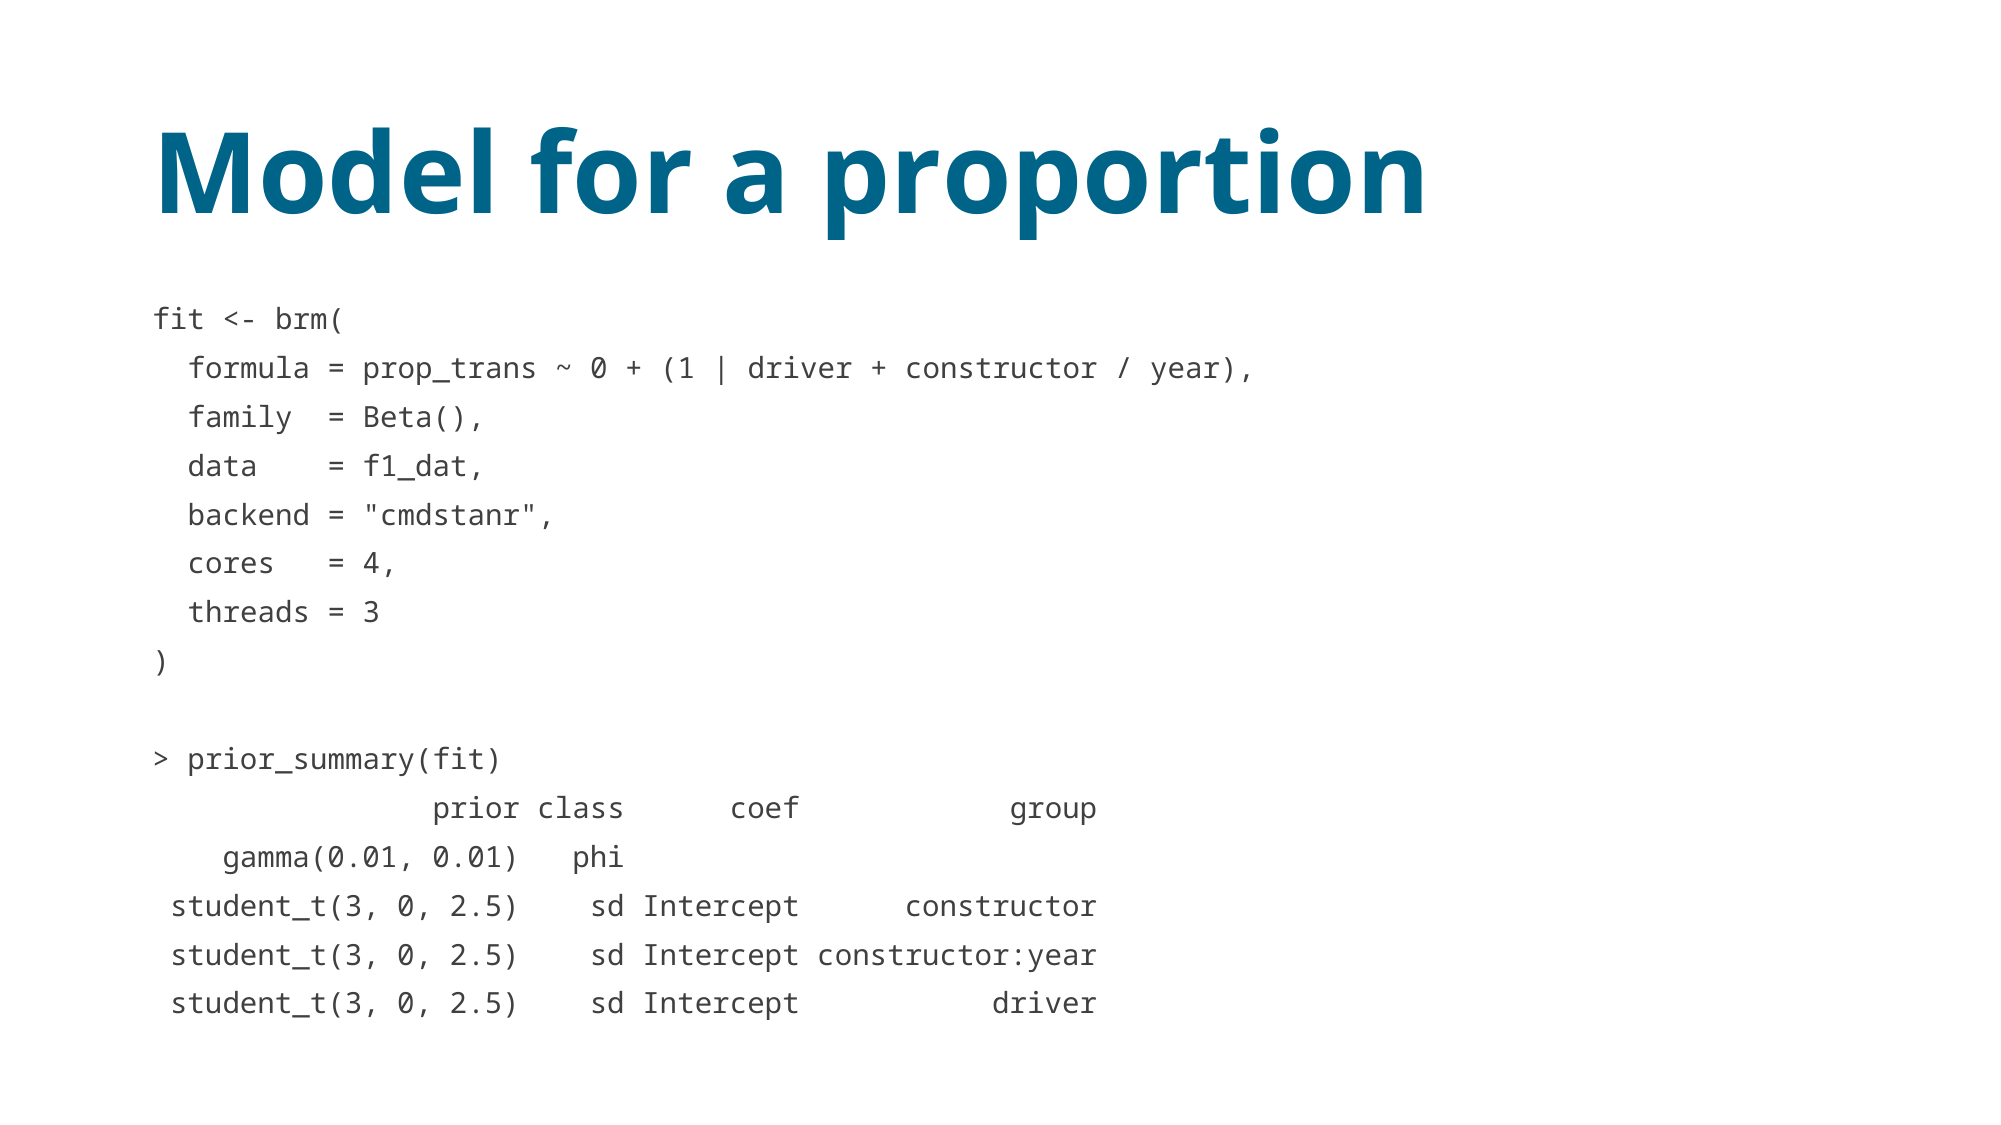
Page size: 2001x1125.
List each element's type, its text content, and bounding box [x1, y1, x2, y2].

list fit <- brm( formula = prop_trans ~ 0 + (1 | driver + constructor / year), family = Beta(), data = f1_dat, backend = "cmdstanr", cores = 4, threads = 3 ) > prior_summary(fit) prior class coef group gamma(0.01, 0.01) phi student_t(3, 0, 2.5) sd Intercept constructor student_t(3, 0, 2.5) sd Intercept constructor:year student_t(3, 0, 2.5) sd Intercept driver [137, 299, 1863, 1066]
title Model for a proportion [137, 59, 1863, 278]
